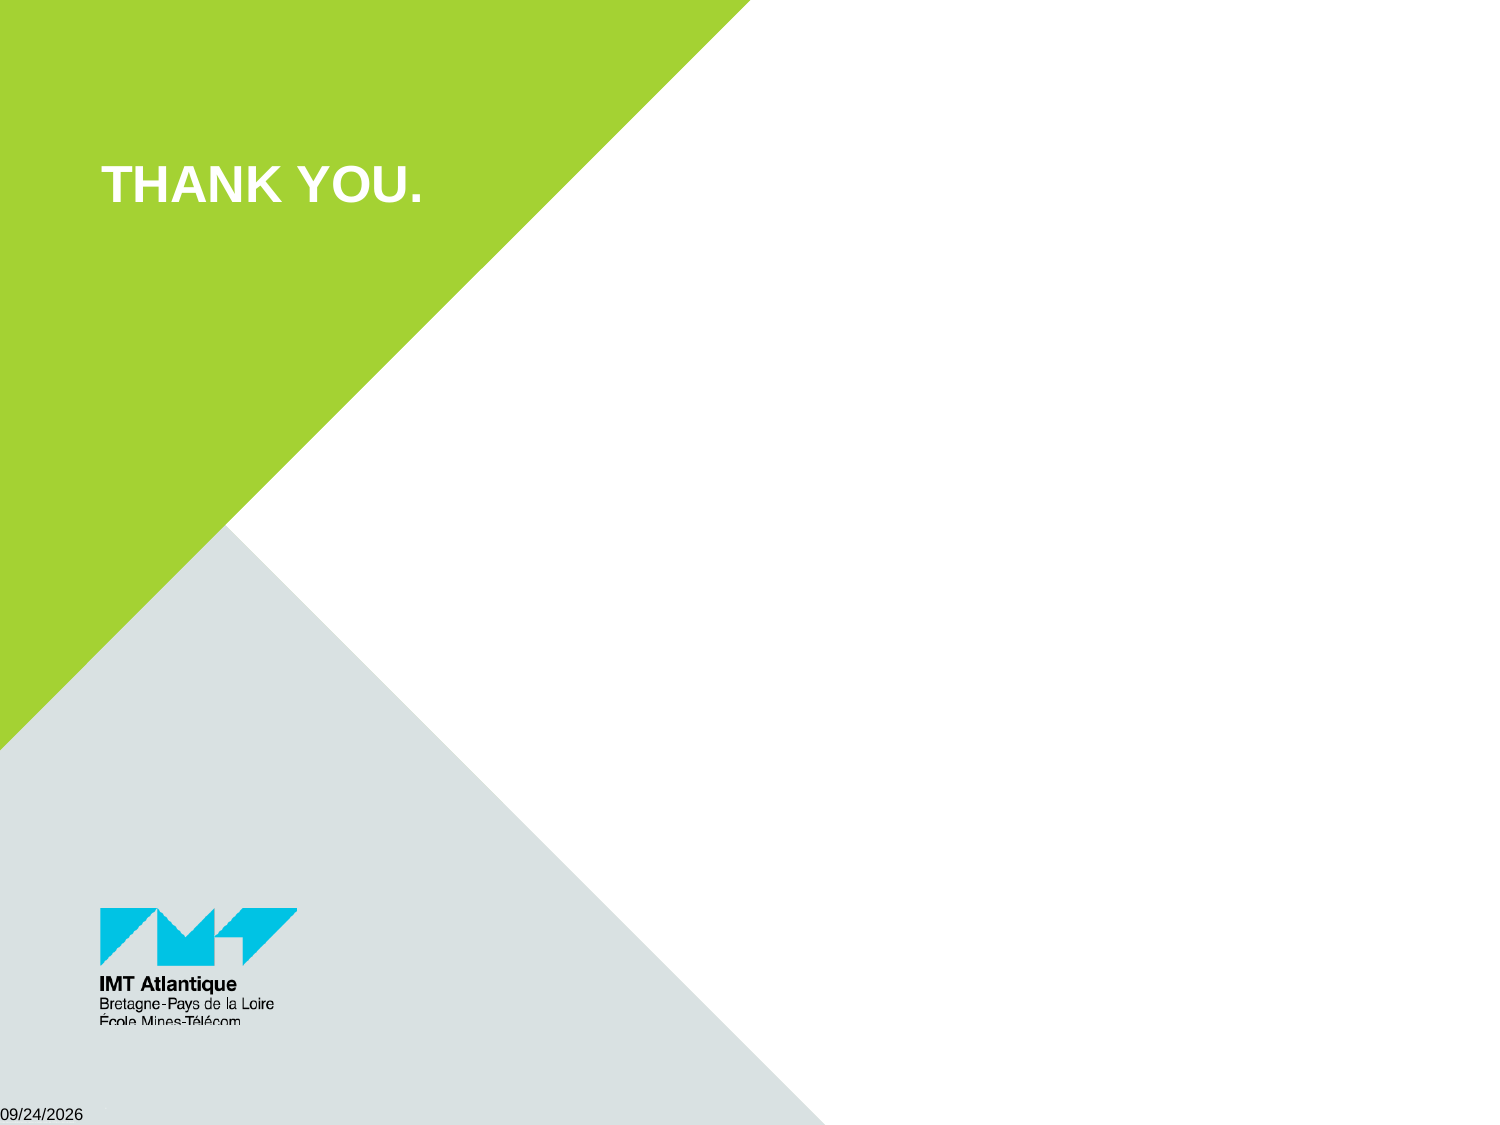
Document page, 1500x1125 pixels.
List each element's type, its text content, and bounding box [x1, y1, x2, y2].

footer Titre de la présentation - menu « Insertion / En-tête et pied de page » [0, 1094, 107, 1124]
title Thank you. [101, 138, 538, 213]
